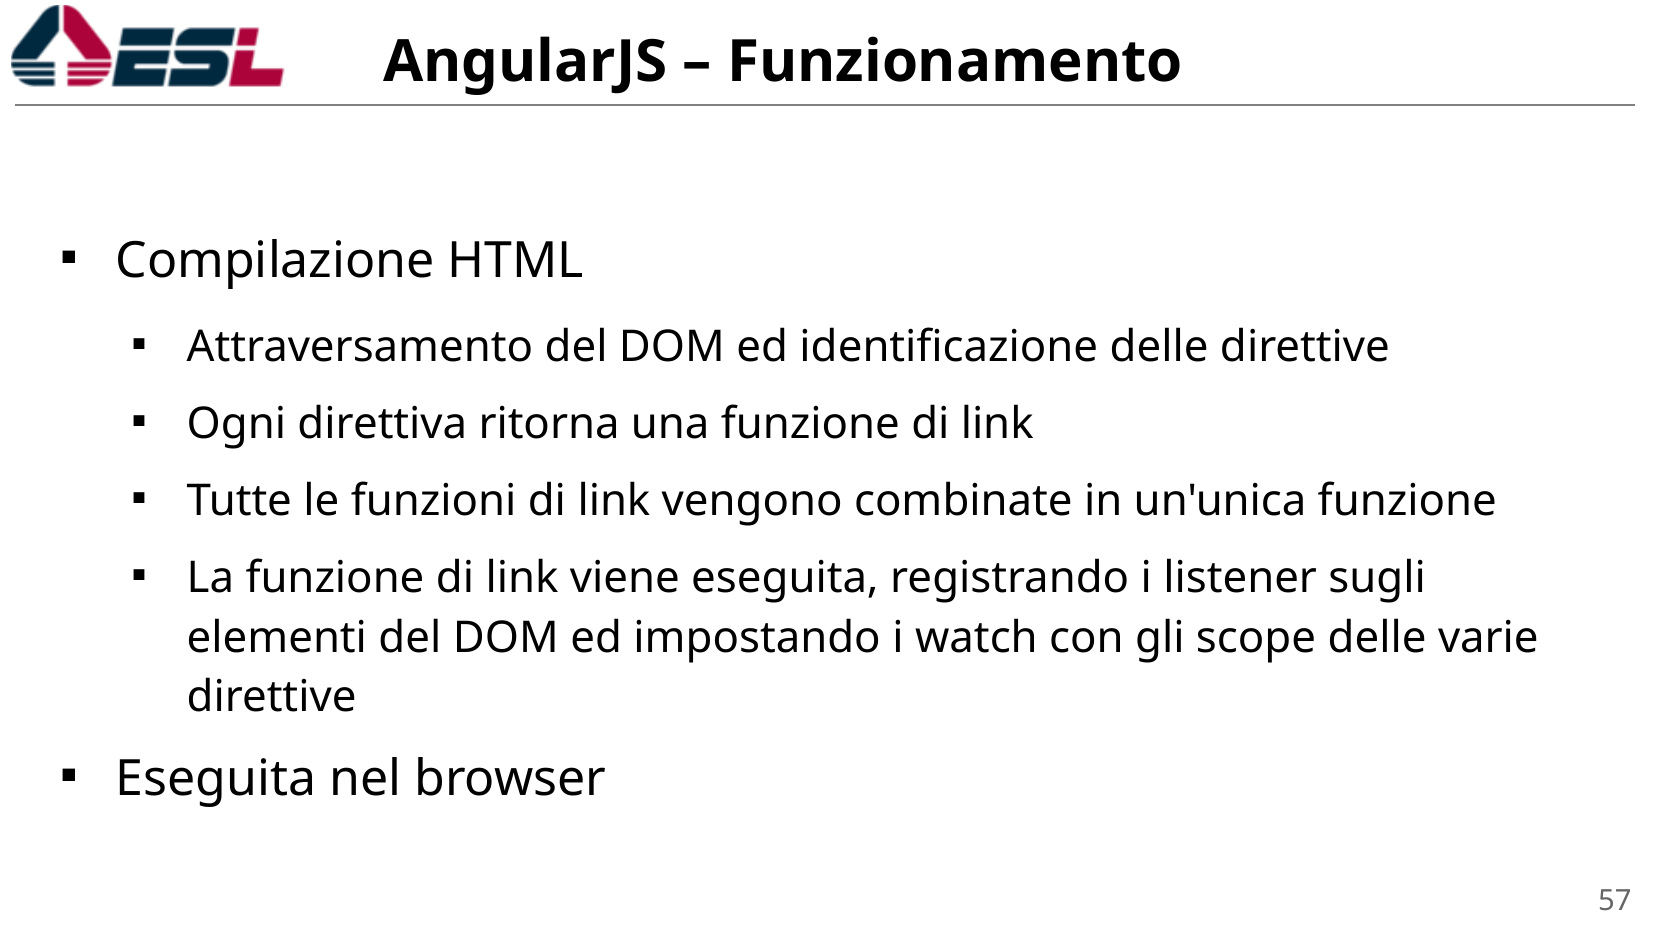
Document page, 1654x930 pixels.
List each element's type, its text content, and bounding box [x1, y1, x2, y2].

title AngularJS – Funzionamento [335, 0, 1653, 103]
list Compilazione HTML Attraversamento del DOM ed identificazione delle direttive Ogni direttiva ritorna una funzione di link Tutte le funzioni di link vengono combinate in un'unica funzione La funzione di link viene eseguita, registrando i listener sugli elementi del DOM ed impostando i watch con gli scope delle varie direttive Eseguita nel browser [45, 134, 1606, 901]
picture [11, 5, 288, 90]
